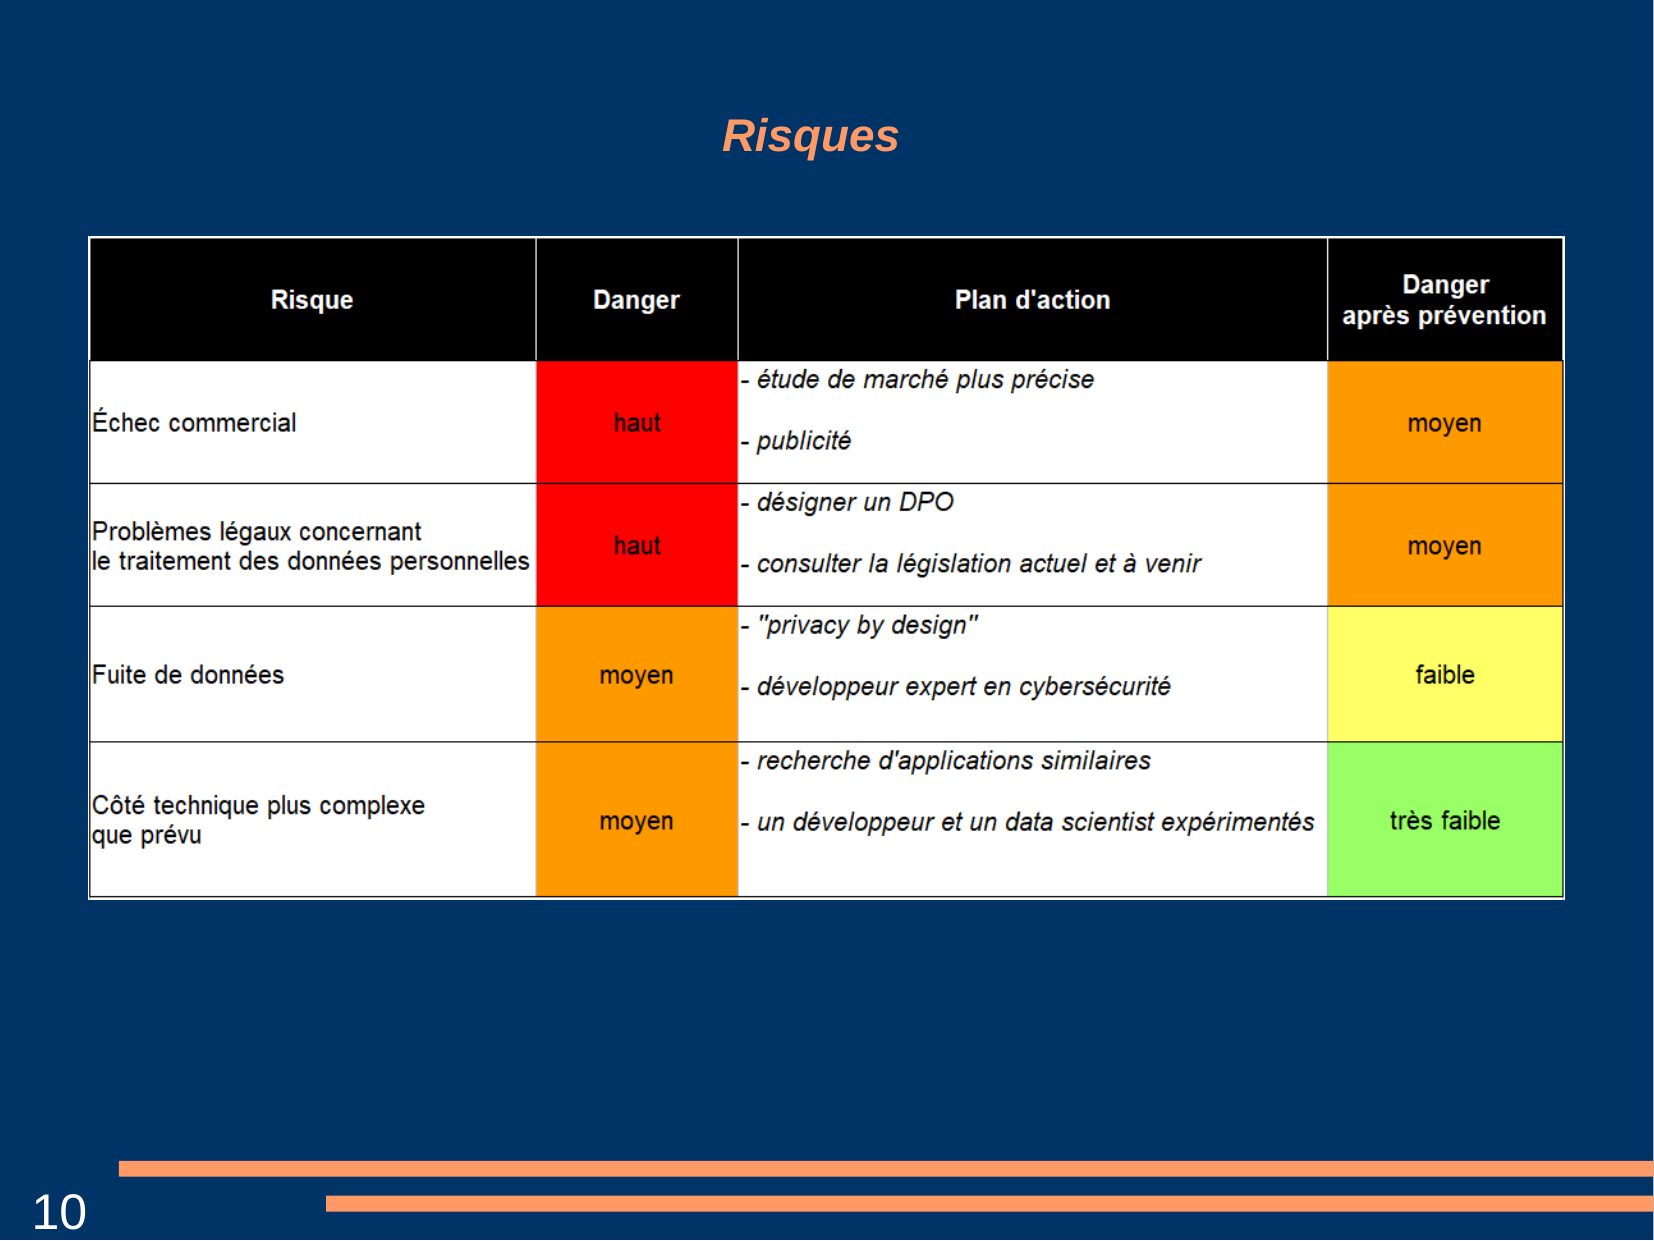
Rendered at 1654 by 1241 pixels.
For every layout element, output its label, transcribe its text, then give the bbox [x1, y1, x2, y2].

title Risques [88, 31, 1534, 236]
picture [88, 236, 1565, 900]
text_box <numéro> [31, 1184, 260, 1241]
